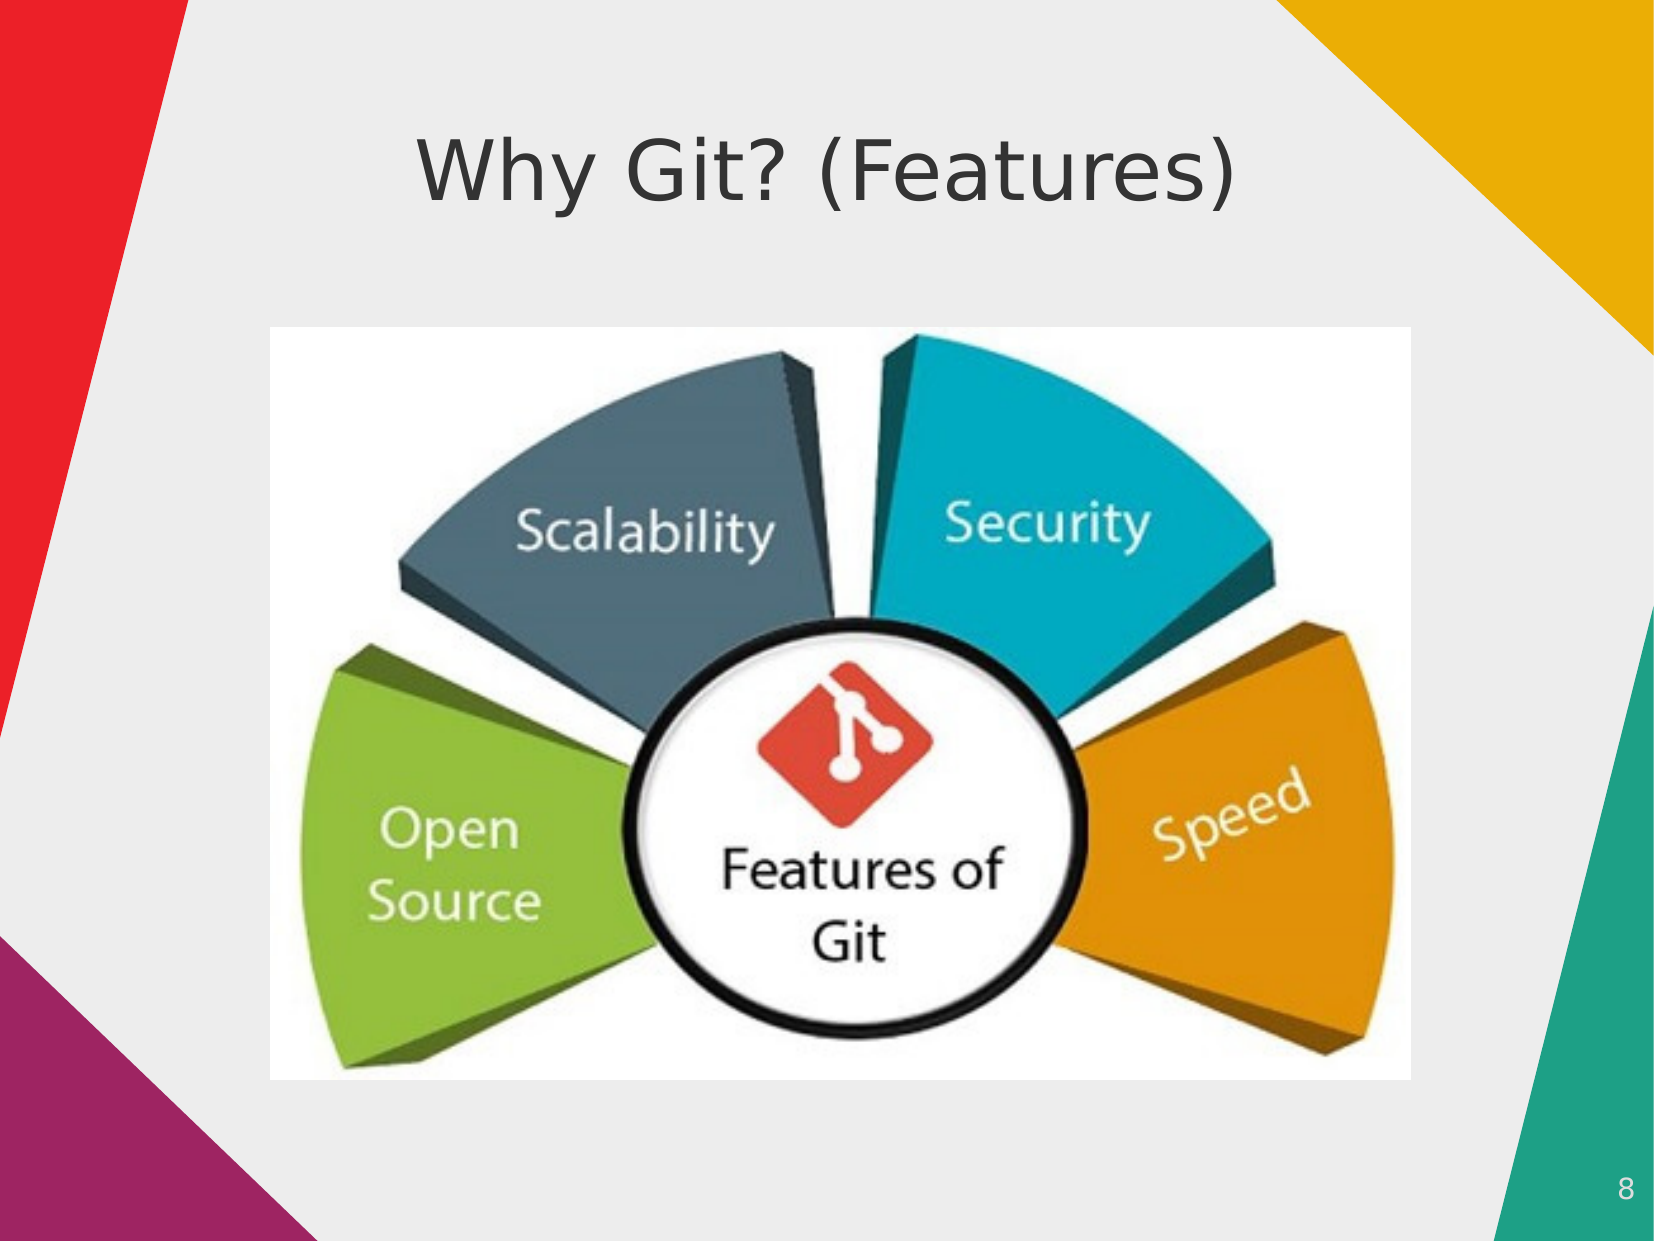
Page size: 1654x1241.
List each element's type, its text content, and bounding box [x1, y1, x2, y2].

title Why Git? (Features) [114, 73, 1539, 271]
picture [270, 327, 1411, 1081]
